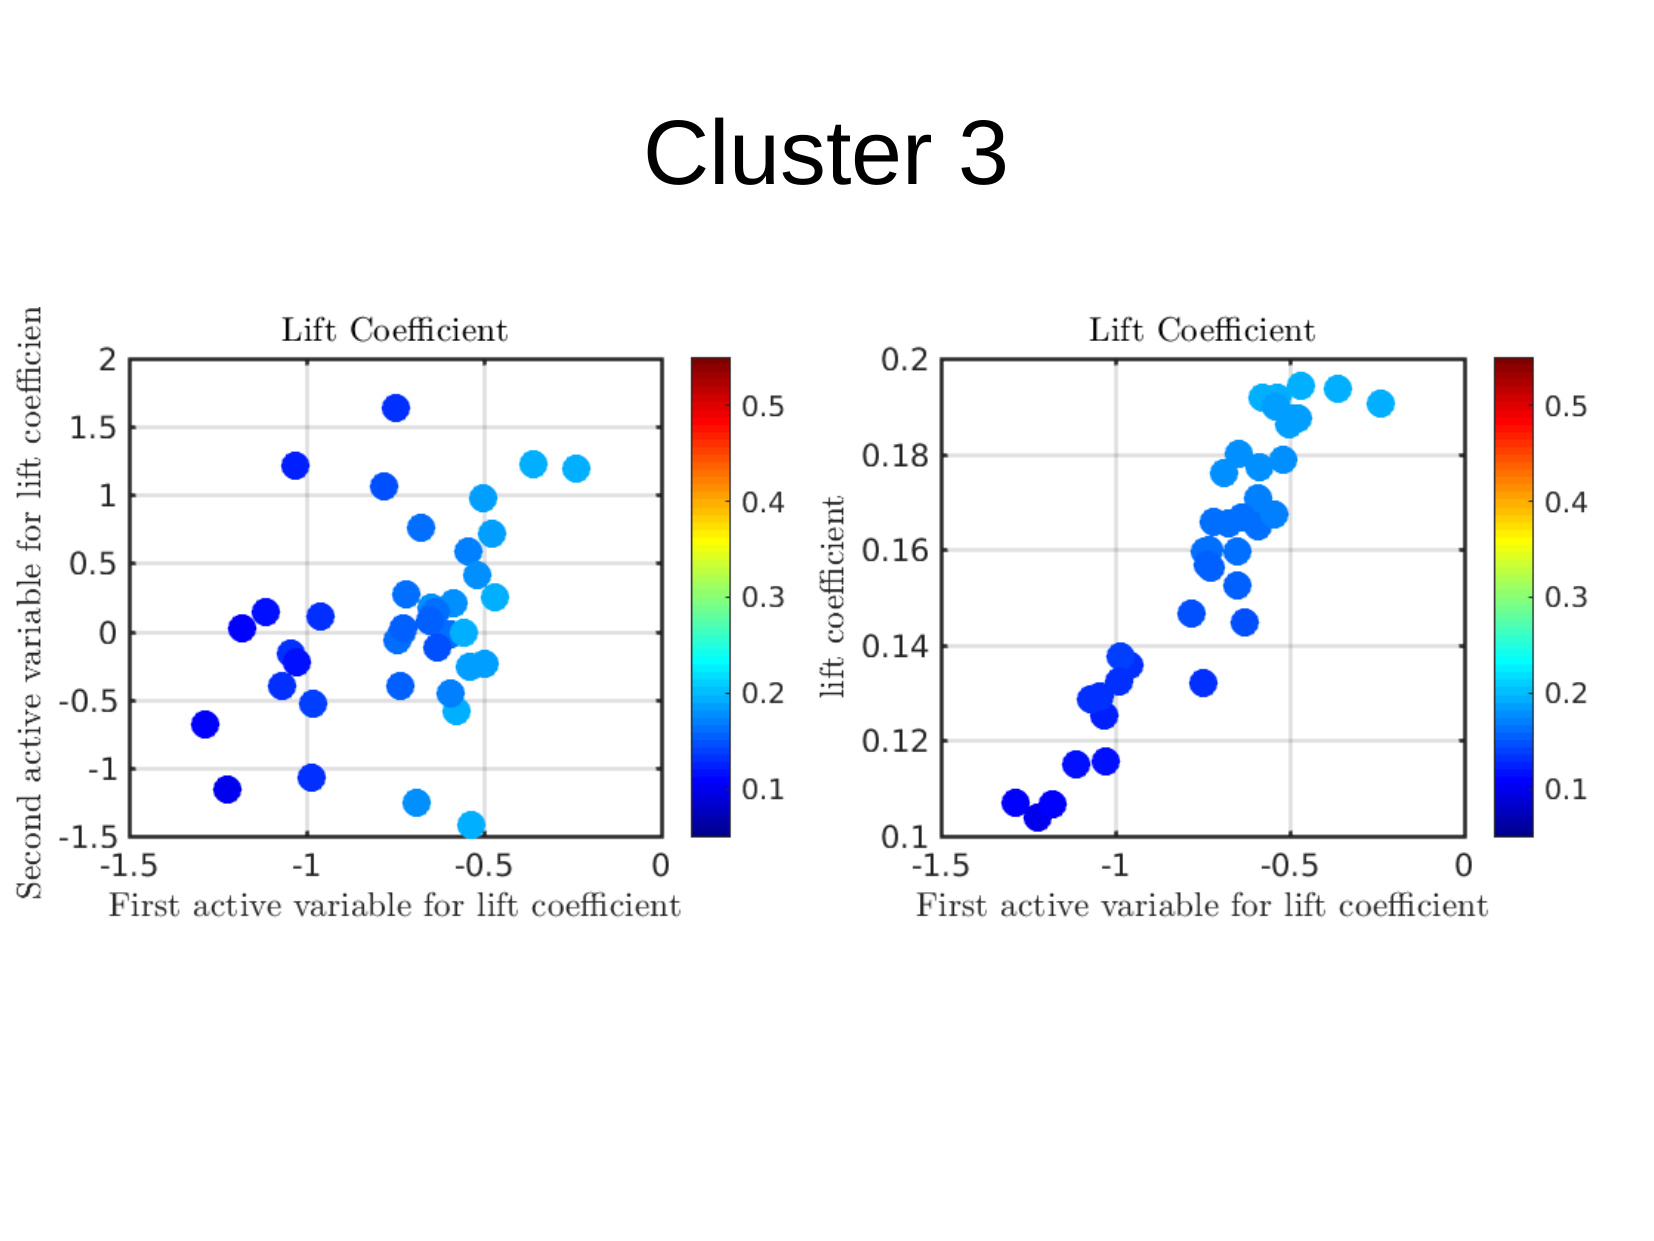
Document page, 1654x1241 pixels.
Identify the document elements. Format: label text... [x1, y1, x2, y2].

picture [11, 307, 1642, 928]
title Cluster 3 [82, 49, 1571, 257]
